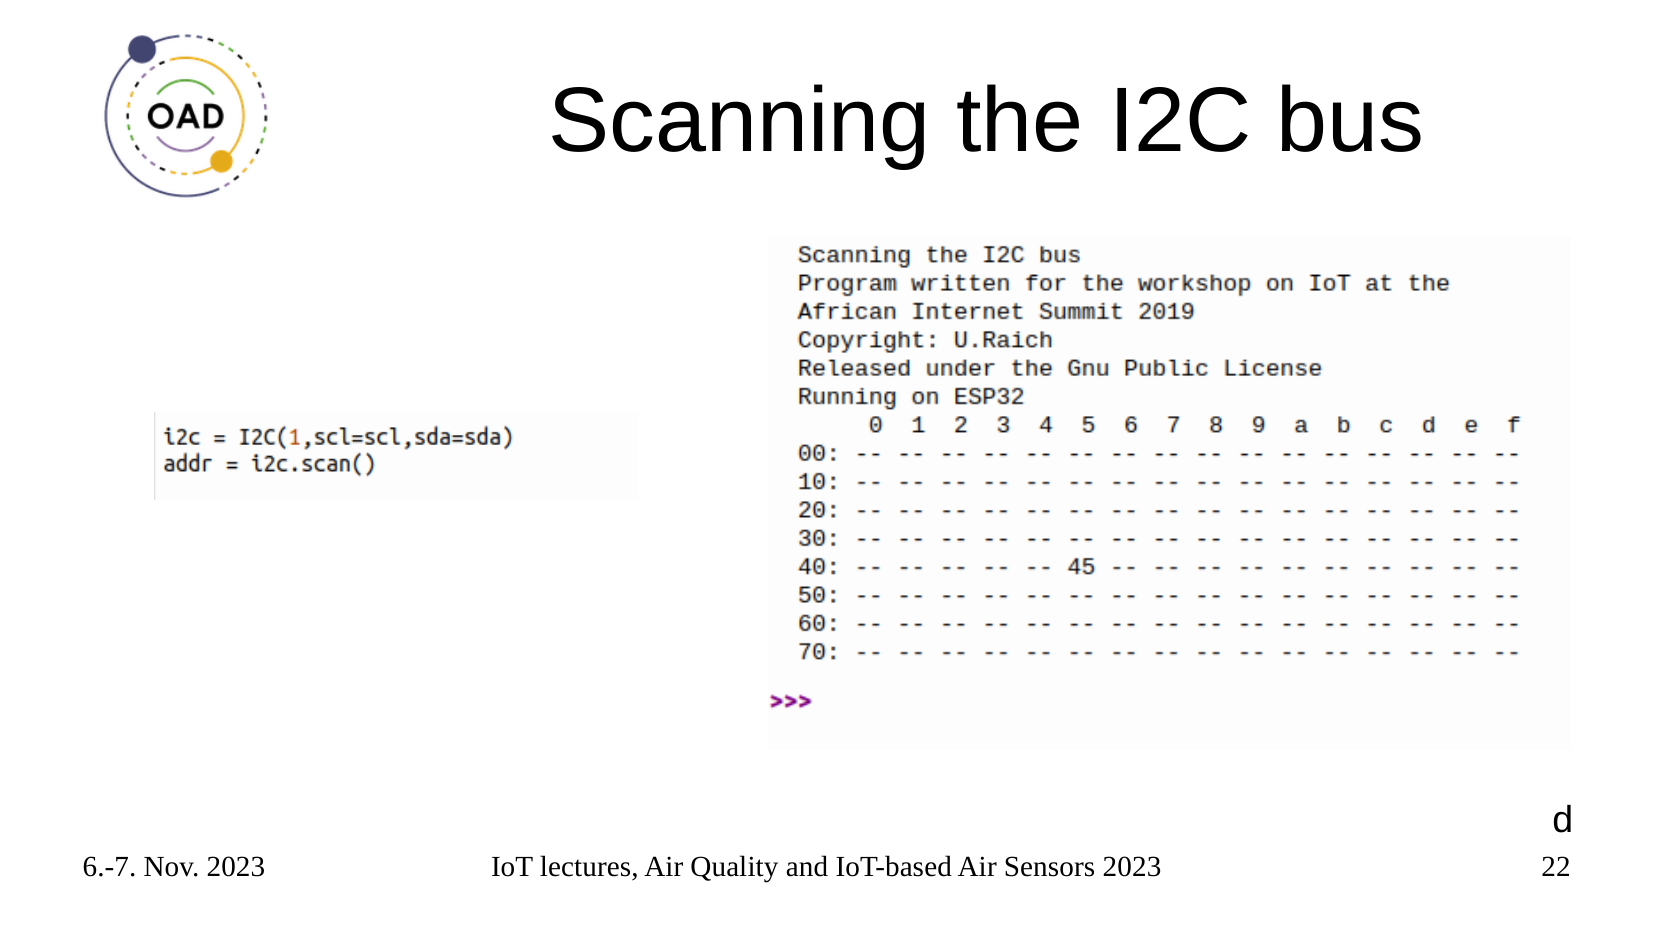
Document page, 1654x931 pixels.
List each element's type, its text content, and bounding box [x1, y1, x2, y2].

title Scanning the I2C bus [403, 37, 1571, 193]
picture [64, 20, 302, 218]
picture [768, 236, 1571, 750]
text_box d [1537, 787, 1588, 845]
picture [154, 412, 638, 500]
